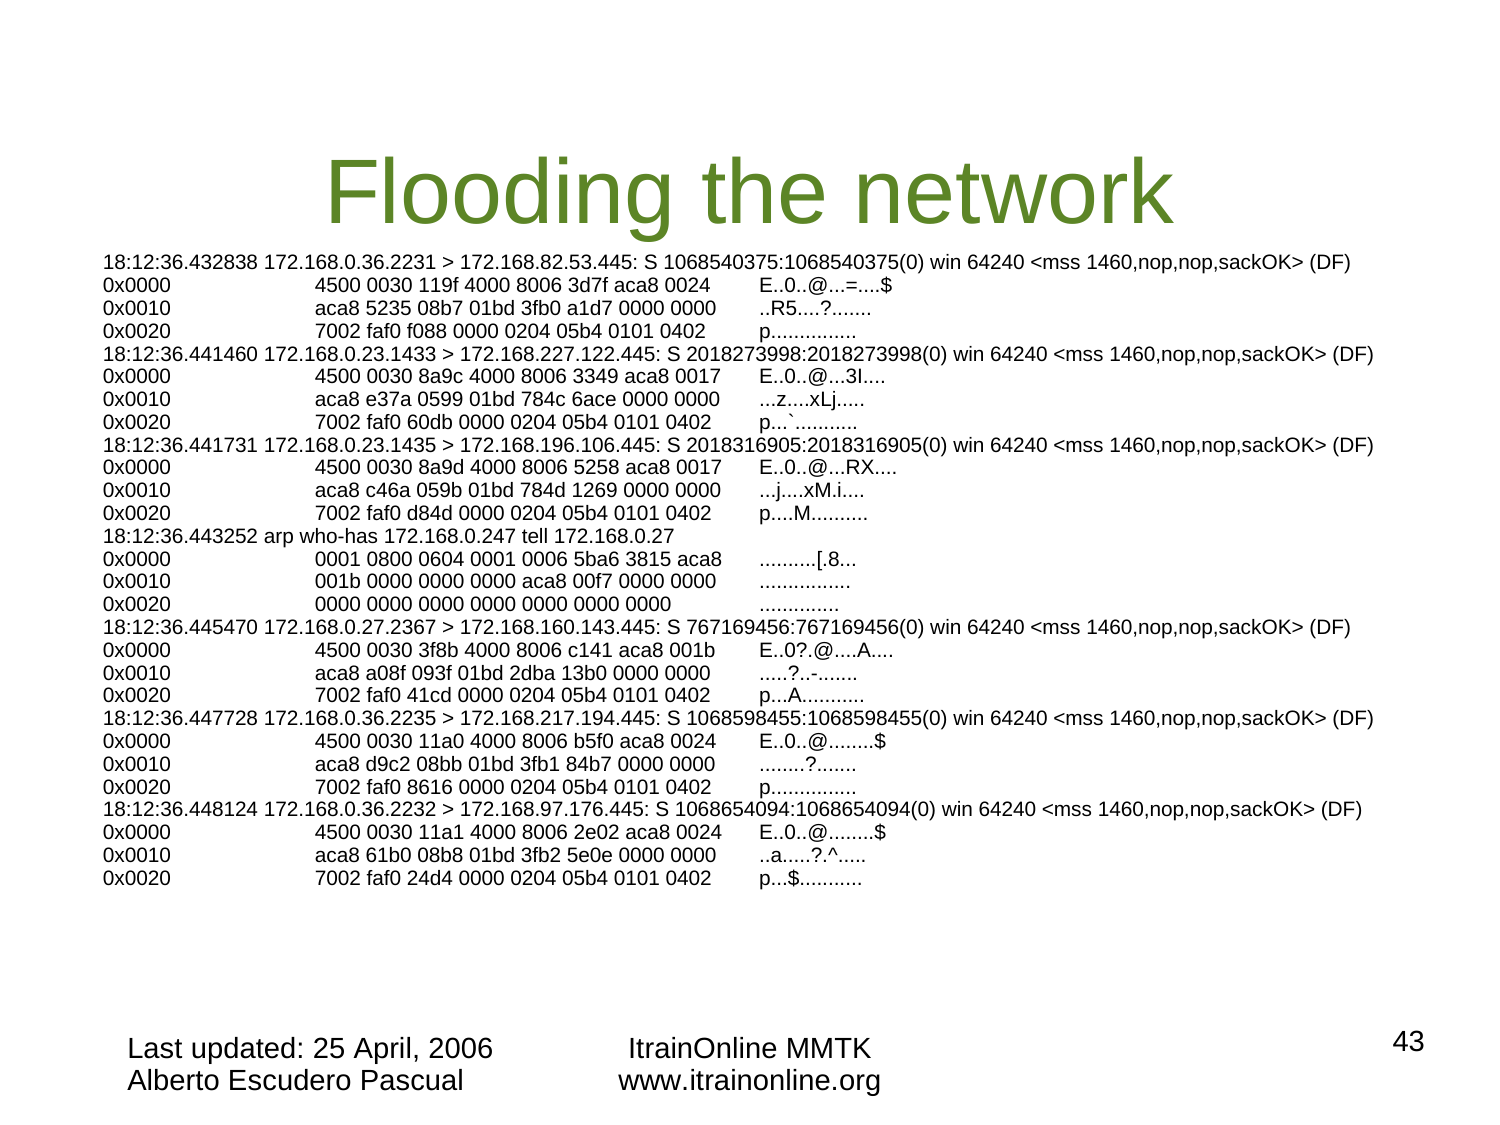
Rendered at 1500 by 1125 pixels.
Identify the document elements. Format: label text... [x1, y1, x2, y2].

text_box Flooding the network [112, 73, 1388, 243]
text_box 18:12:36.432838 172.168.0.36.2231 > 172.168.82.53.445: S 1068540375:1068540375(0) win 64240 <mss 1460,nop,nop,sackOK> (DF) 0x0000 4500 0030 119f 4000 8006 3d7f aca8 0024 E..0..@...=....$ 0x0010 aca8 5235 08b7 01bd 3fb0 a1d7 0000 0000 ..R5....?....... 0x0020 7002 faf0 f088 0000 0204 05b4 0101 0402 p............... 18:12:36.441460 172.168.0.23.1433 > 172.168.227.122.445: S 2018273998:2018273998(0) win 64240 <mss 1460,nop,nop,sackOK> (DF) 0x0000 4500 0030 8a9c 4000 8006 3349 aca8 0017 E..0..@...3I.... 0x0010 aca8 e37a 0599 01bd 784c 6ace 0000 0000 ...z....xLj..... 0x0020 7002 faf0 60db 0000 0204 05b4 0101 0402 p...`........... 18:12:36.441731 172.168.0.23.1435 > 172.168.196.106.445: S 2018316905:2018316905(0) win 64240 <mss 1460,nop,nop,sackOK> (DF) 0x0000 4500 0030 8a9d 4000 8006 5258 aca8 0017 E..0..@...RX.... 0x0010 aca8 c46a 059b 01bd 784d 1269 0000 0000 ...j....xM.i.... 0x0020 7002 faf0 d84d 0000 0204 05b4 0101 0402 p....M.......... 18:12:36.443252 arp who-has 172.168.0.247 tell 172.168.0.27 0x0000 0001 0800 0604 0001 0006 5ba6 3815 aca8 ..........[.8... 0x0010 001b 0000 0000 0000 aca8 00f7 0000 0000 ................ 0x0020 0000 0000 0000 0000 0000 0000 0000 .............. 18:12:36.445470 172.168.0.27.2367 > 172.168.160.143.445: S 767169456:767169456(0) win 64240 <mss 1460,nop,nop,sackOK> (DF) 0x0000 4500 0030 3f8b 4000 8006 c141 aca8 001b E..0?.@....A.... 0x0010 aca8 a08f 093f 01bd 2dba 13b0 0000 0000 .....?..-....... 0x0020 7002 faf0 41cd 0000 0204 05b4 0101 0402 p...A........... 18:12:36.447728 172.168.0.36.2235 > 172.168.217.194.445: S 1068598455:1068598455(0) win 64240 <mss 1460,nop,nop,sackOK> (DF) 0x0000 4500 0030 11a0 4000 8006 b5f0 aca8 0024 E..0..@........$ 0x0010 aca8 d9c2 08bb 01bd 3fb1 84b7 0000 0000 ........?....... 0x0020 7002 faf0 8616 0000 0204 05b4 0101 0402 p............... 18:12:36.448124 172.168.0.36.2232 > 172.168.97.176.445: S 1068654094:1068654094(0) win 64240 <mss 1460,nop,nop,sackOK> (DF) 0x0000 4500 0030 11a1 4000 8006 2e02 aca8 0024 E..0..@........$ 0x0010 aca8 61b0 08b8 01bd 3fb2 5e0e 0000 0000 ..a.....?.^..... 0x0020 7002 faf0 24d4 0000 0204 05b4 0101 0402 p...$........... [88, 243, 1462, 975]
